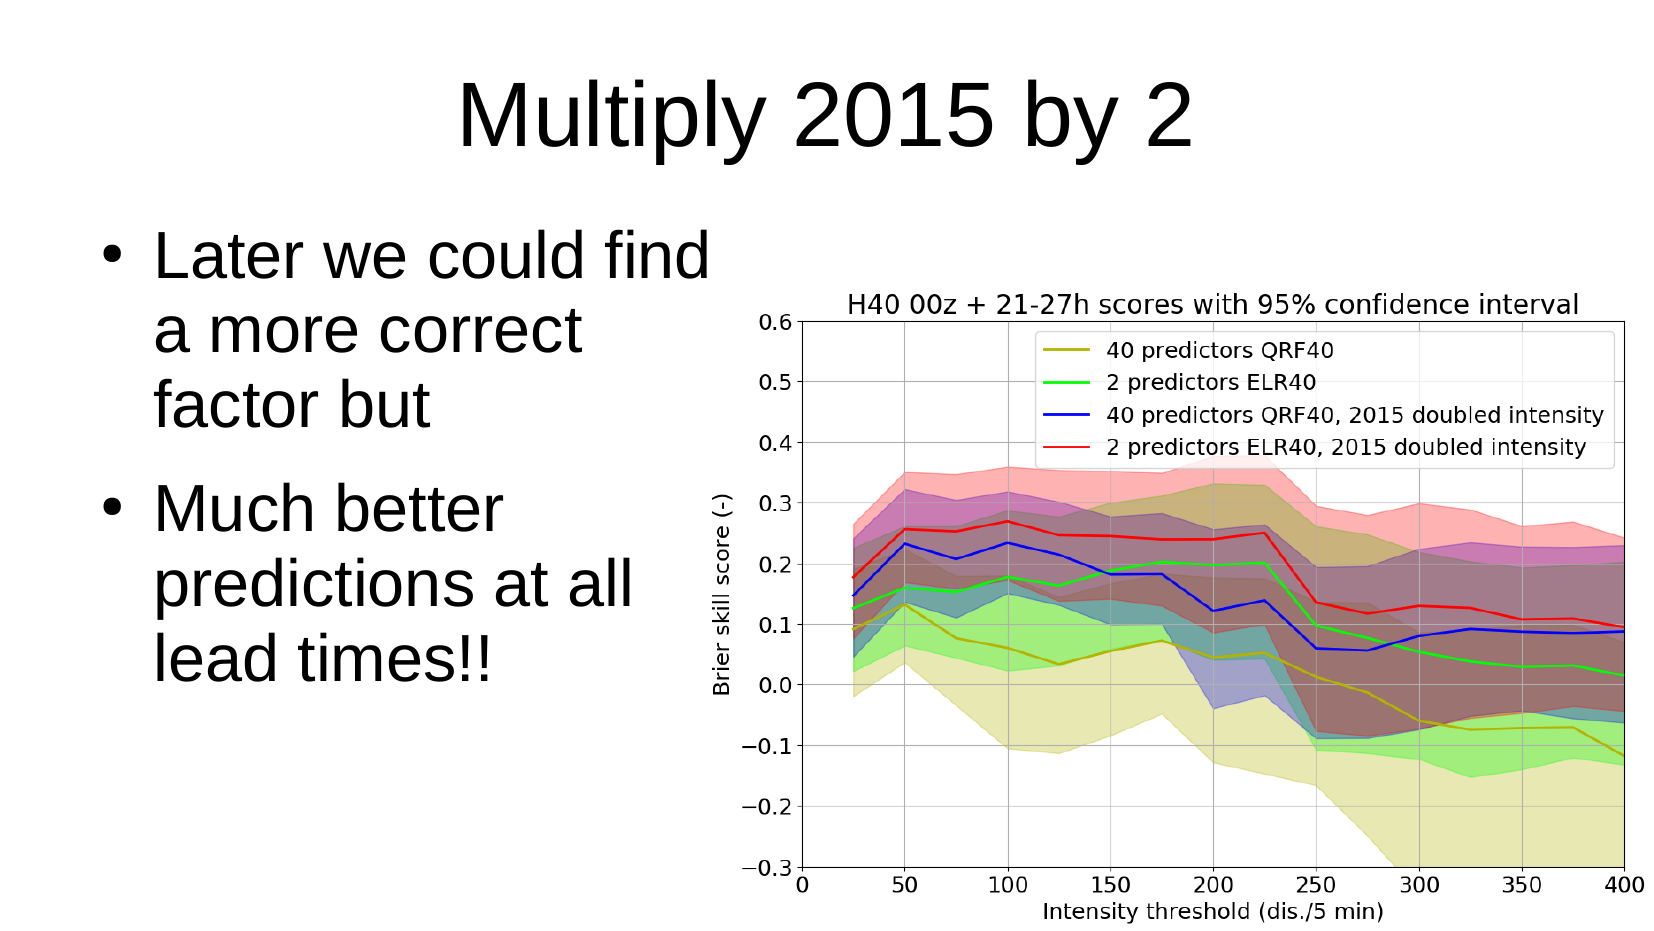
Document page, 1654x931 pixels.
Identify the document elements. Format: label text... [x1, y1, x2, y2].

picture [704, 284, 1654, 931]
list Later we could find a more correct factor but Much better predictions at all lead times!! [82, 217, 721, 856]
title Multiply 2015 by 2 [82, 37, 1571, 193]
